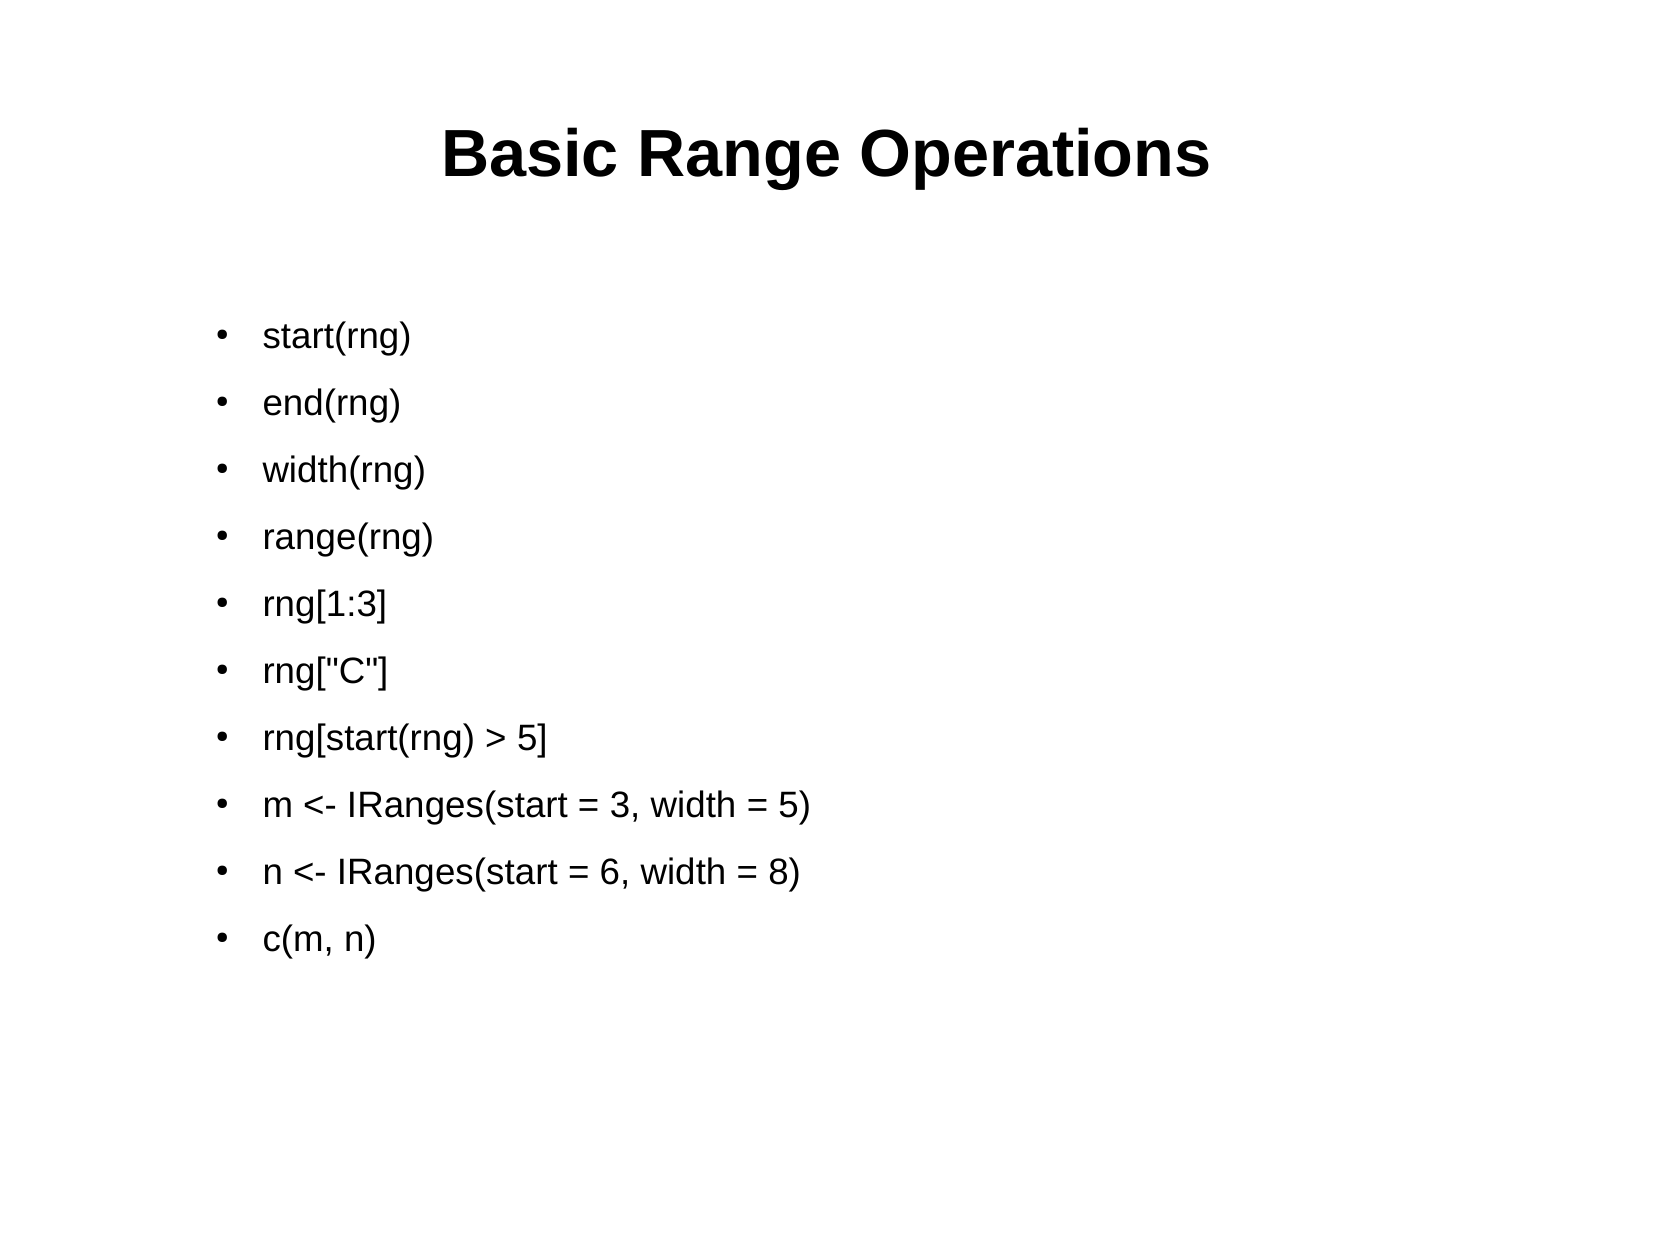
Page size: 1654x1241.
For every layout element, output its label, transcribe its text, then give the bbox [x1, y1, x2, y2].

list start(rng) end(rng) width(rng) range(rng) rng[1:3] rng["C"] rng[start(rng) > 5] m <- IRanges(start = 3, width = 5) n <- IRanges(start = 6, width = 8) c(m, n) [200, 315, 1271, 969]
title Basic Range Operations [82, 49, 1571, 257]
